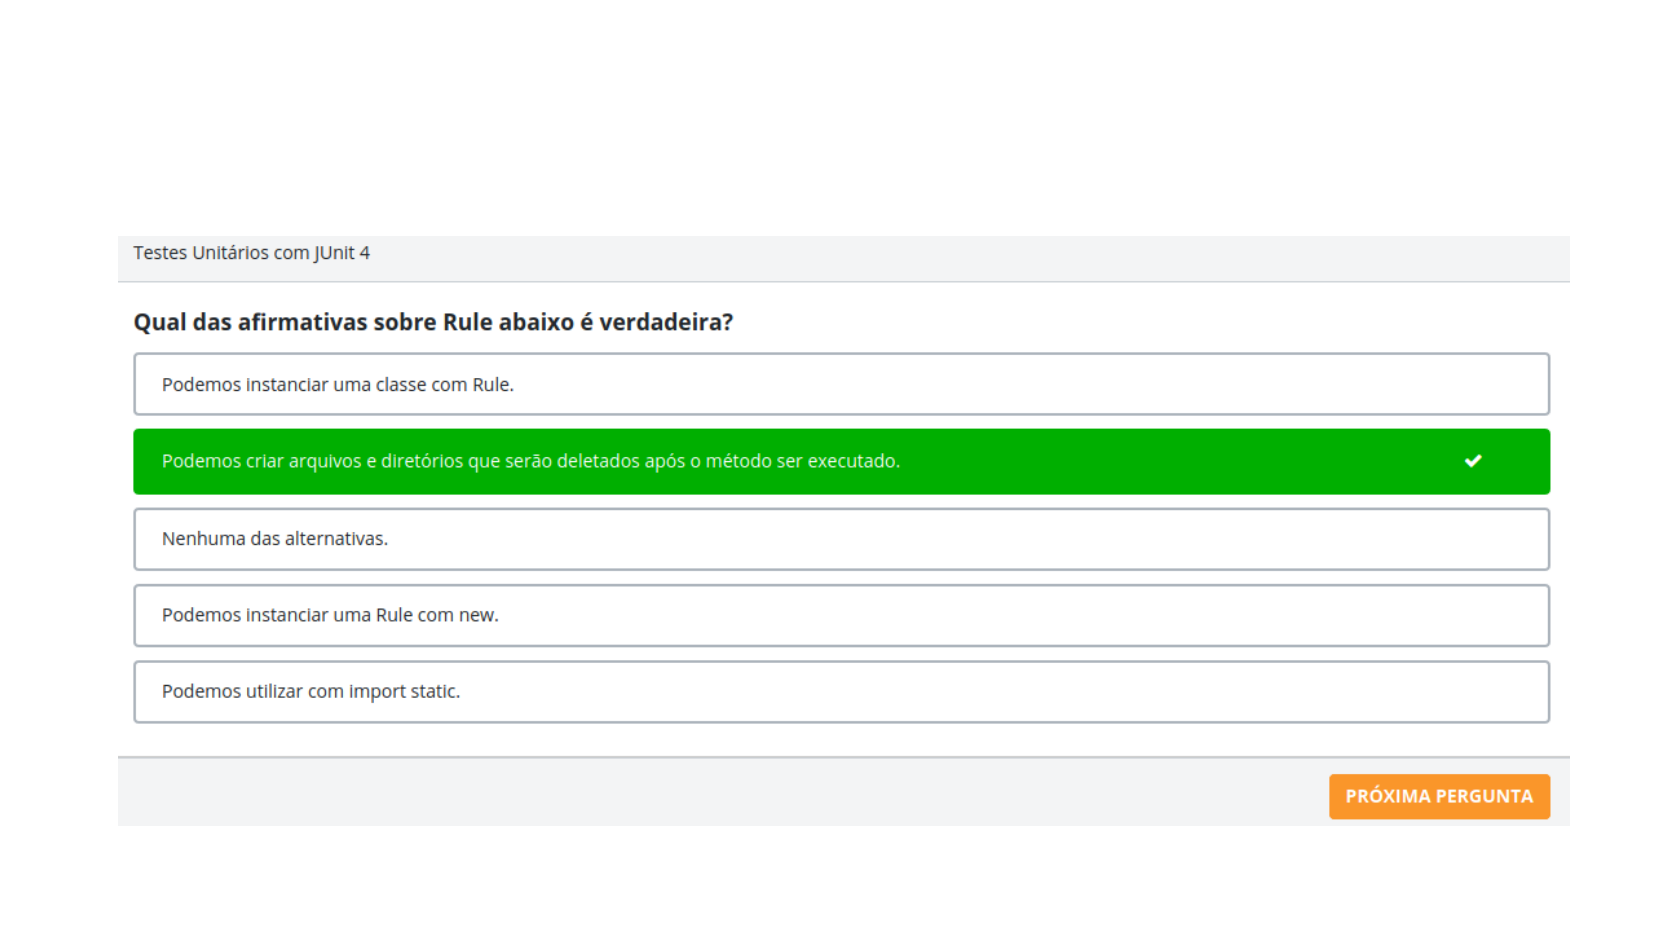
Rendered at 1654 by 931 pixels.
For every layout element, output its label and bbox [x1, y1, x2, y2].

picture [118, 236, 1570, 826]
